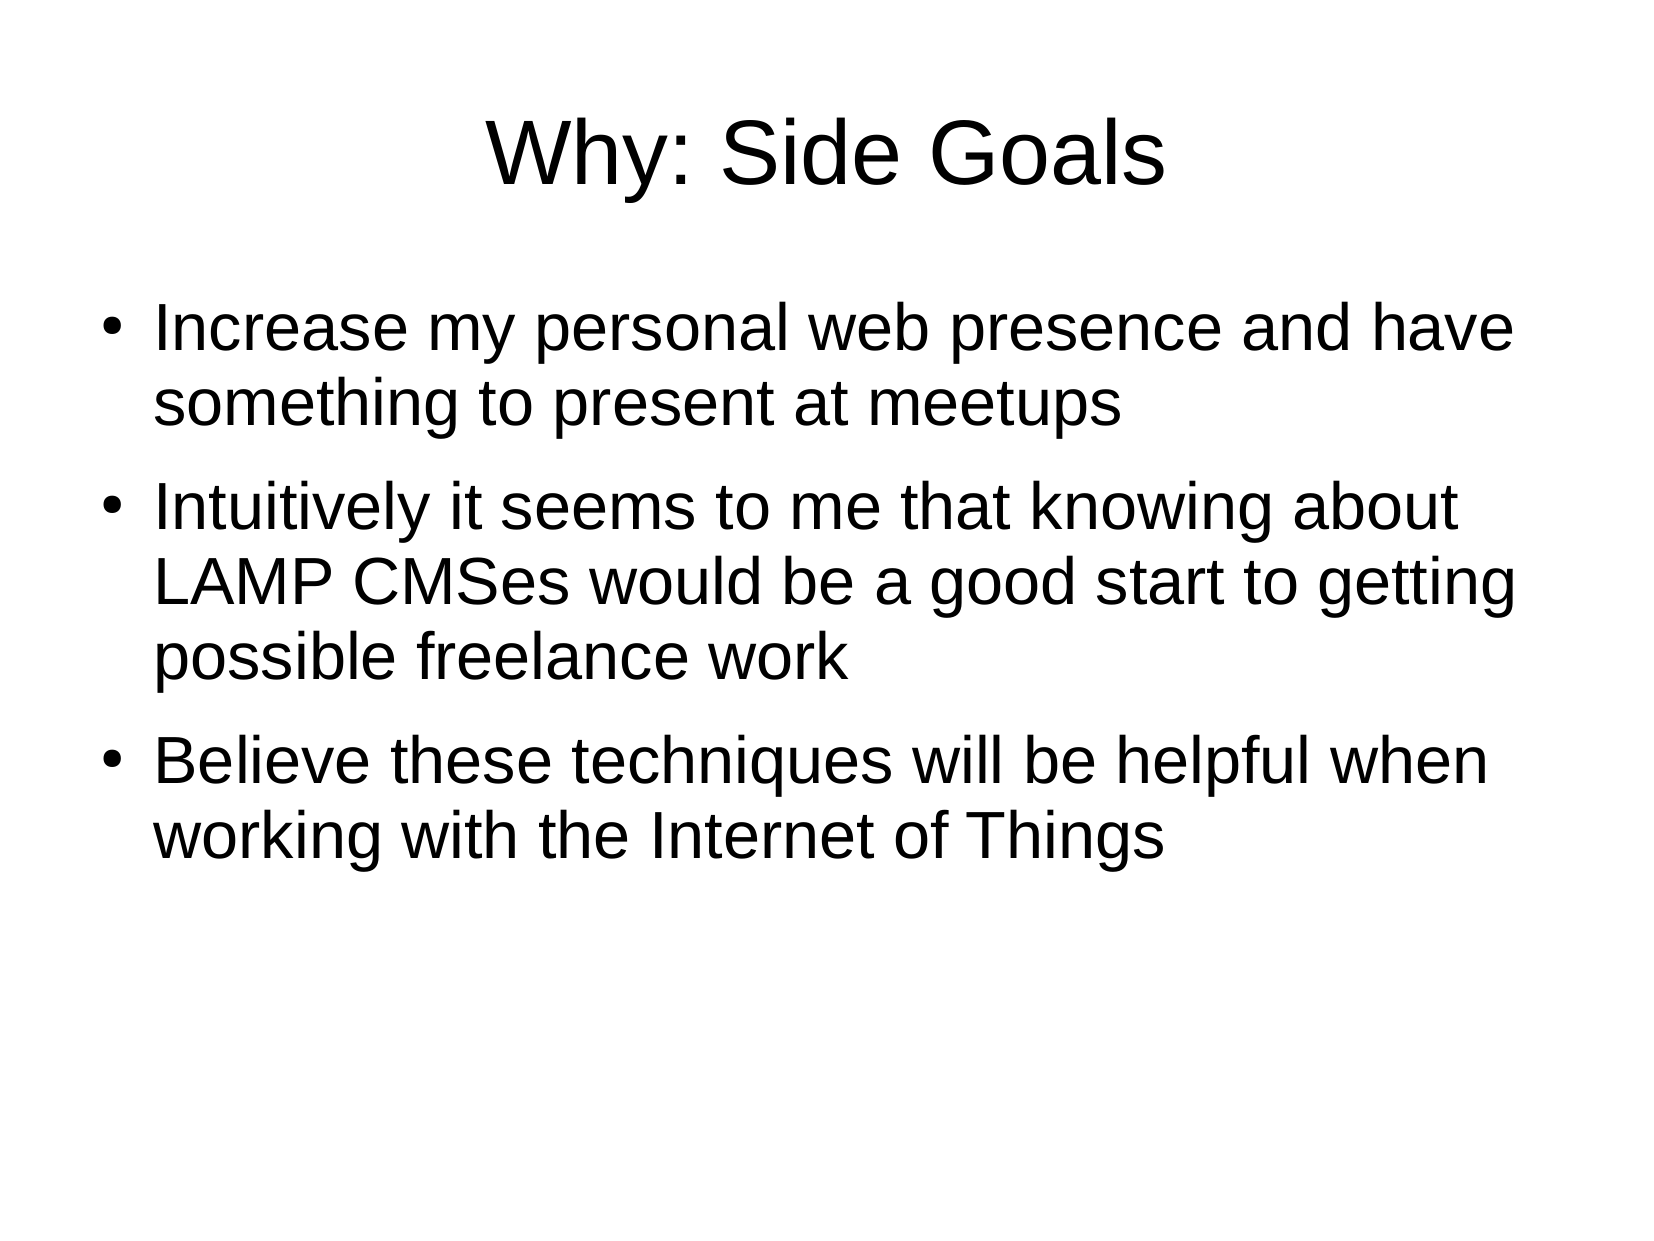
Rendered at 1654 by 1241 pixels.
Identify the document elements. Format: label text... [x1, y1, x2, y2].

title Why: Side Goals [82, 49, 1571, 257]
list Increase my personal web presence and have something to present at meetups Intuitively it seems to me that knowing about LAMP CMSes would be a good start to getting possible freelance work Believe these techniques will be helpful when working with the Internet of Things [82, 290, 1571, 1010]
